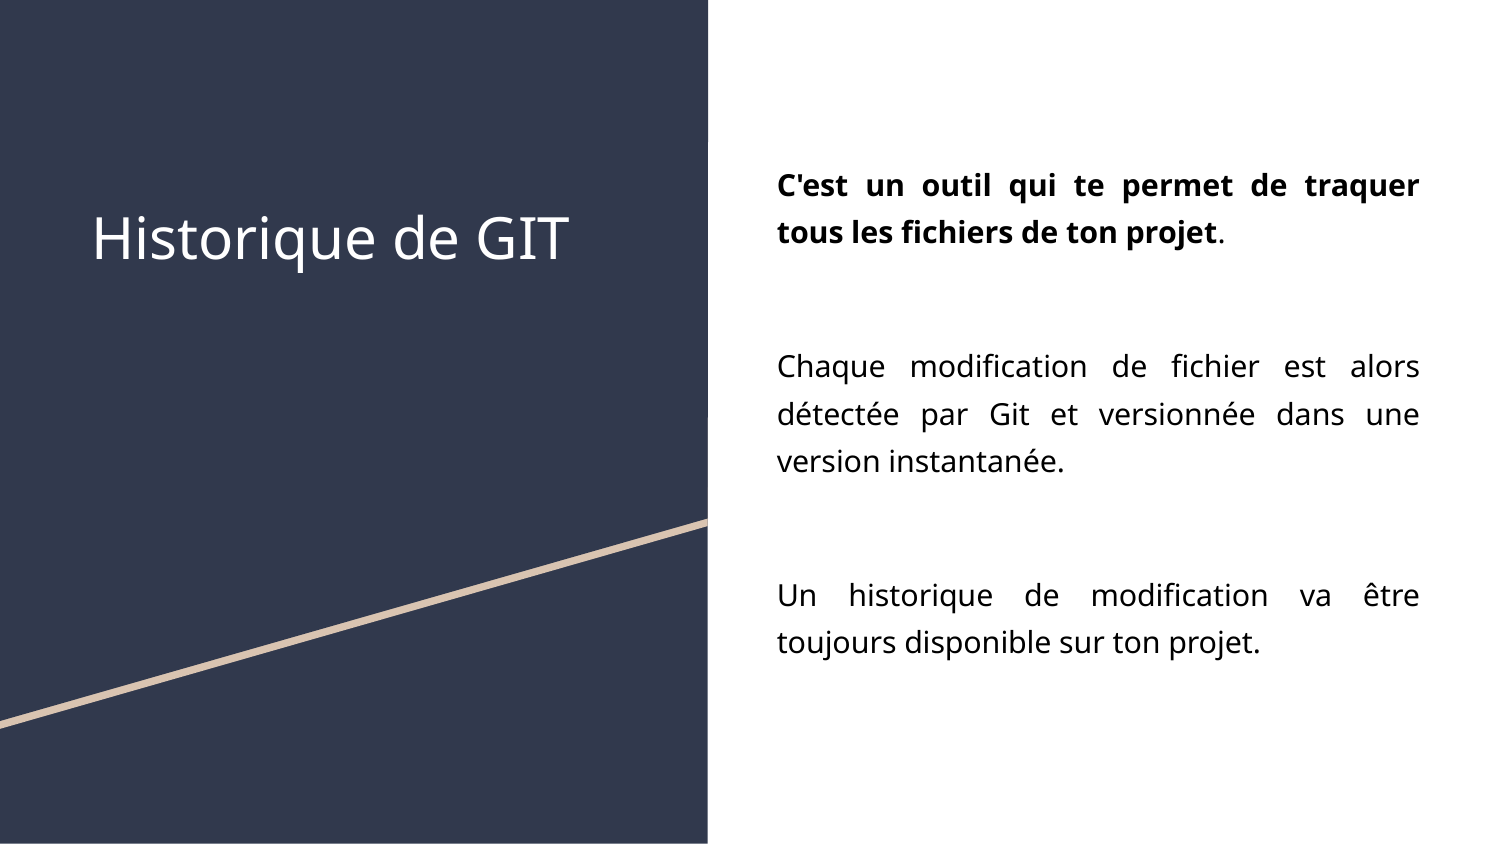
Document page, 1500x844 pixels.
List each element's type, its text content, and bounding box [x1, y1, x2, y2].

title Historique de GIT [76, 182, 685, 366]
list C'est un outil qui te permet de traquer tous les fichiers de ton projet. Chaque modification de fichier est alors détectée par Git et versionnée dans une version instantanée. Un historique de modification va être toujours disponible sur ton projet. [761, 142, 1436, 686]
